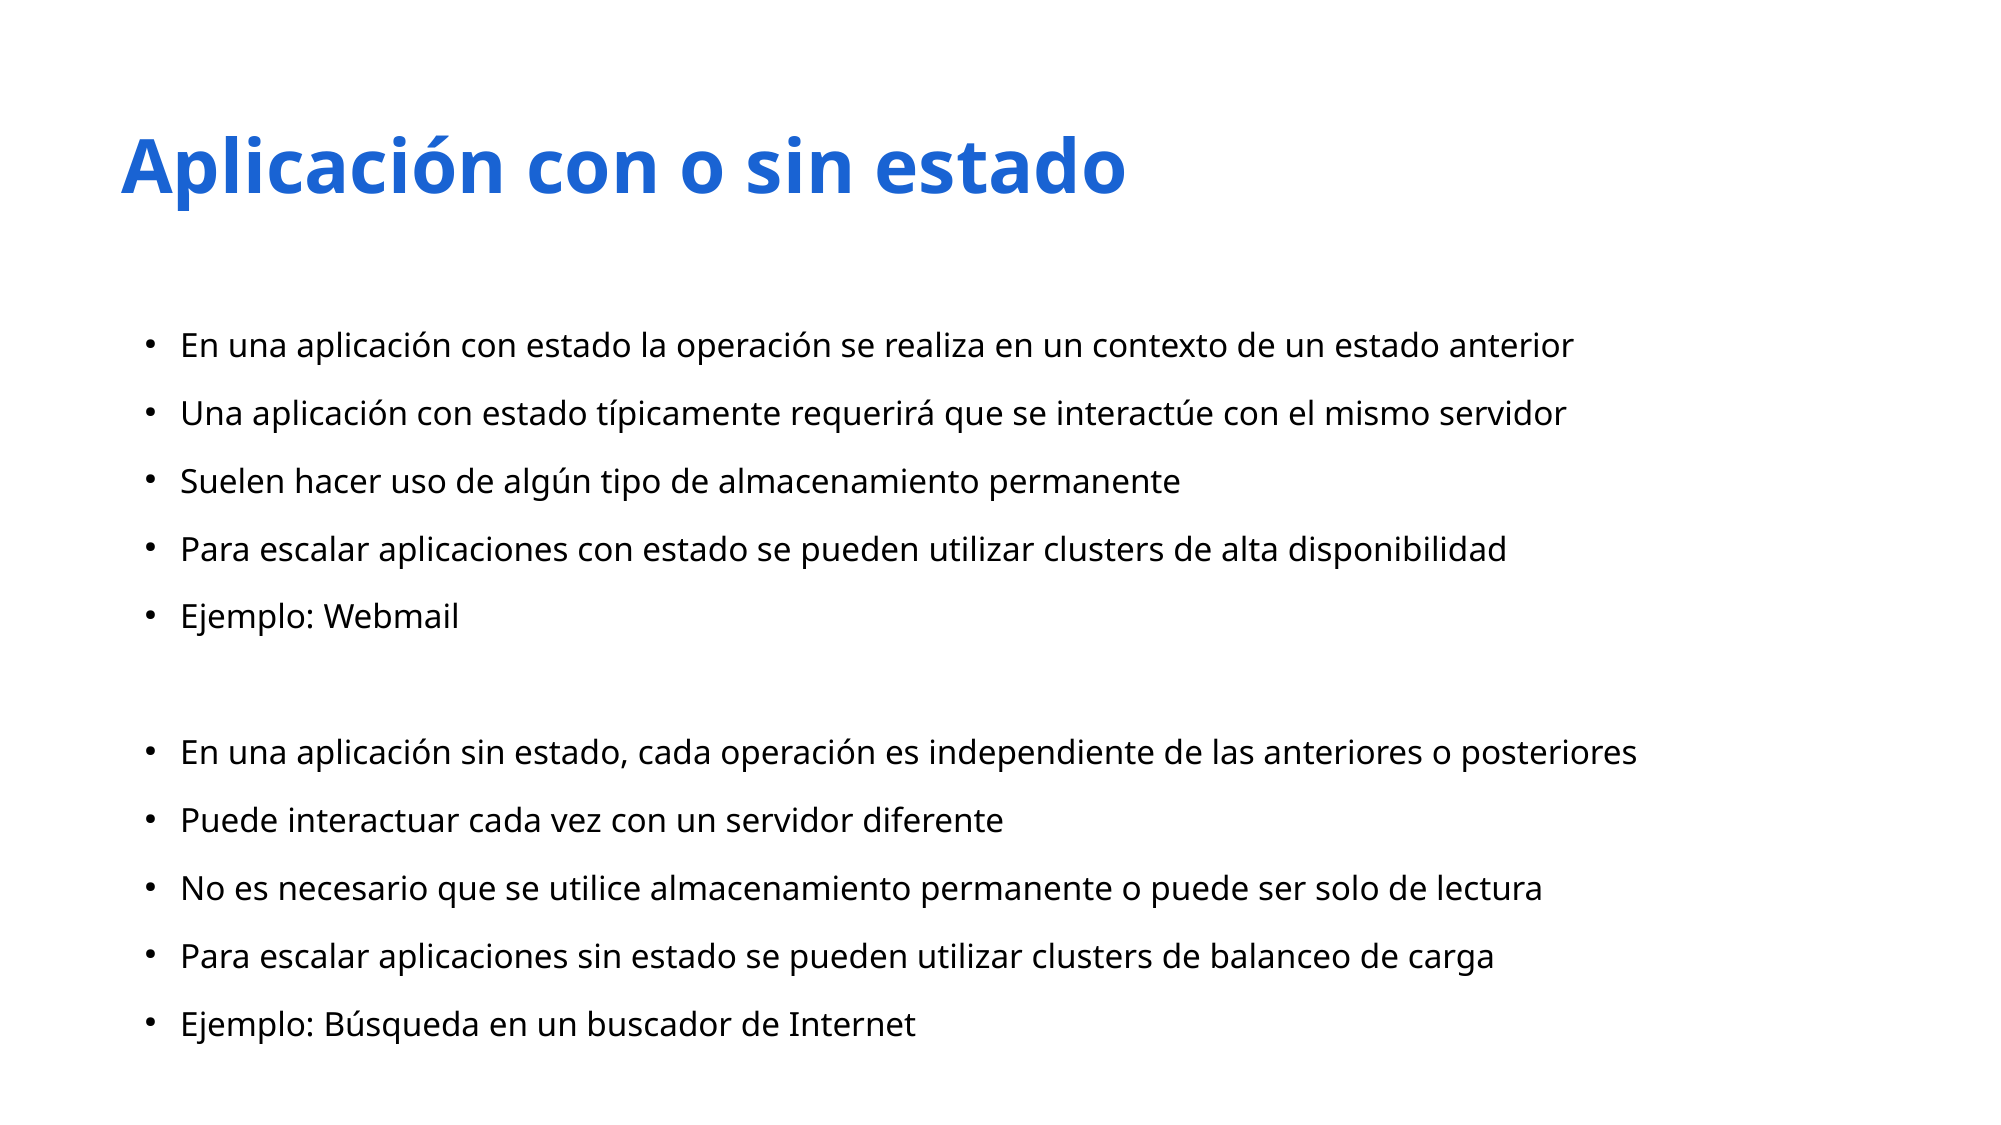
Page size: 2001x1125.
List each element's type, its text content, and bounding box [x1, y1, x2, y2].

text_box Aplicación con o sin estado [106, 106, 1878, 293]
text_box En una aplicación con estado la operación se realiza en un contexto de un estado anterior Una aplicación con estado típicamente requerirá que se interactúe con el mismo servidor Suelen hacer uso de algún tipo de almacenamiento permanente Para escalar aplicaciones con estado se pueden utilizar clusters de alta disponibilidad Ejemplo: Webmail En una aplicación sin estado, cada operación es independiente de las anteriores o posteriores Puede interactuar cada vez con un servidor diferente No es necesario que se utilice almacenamiento permanente o puede ser solo de lectura Para escalar aplicaciones sin estado se pueden utilizar clusters de balanceo de carga Ejemplo: Búsqueda en un buscador de Internet [129, 292, 1843, 943]
